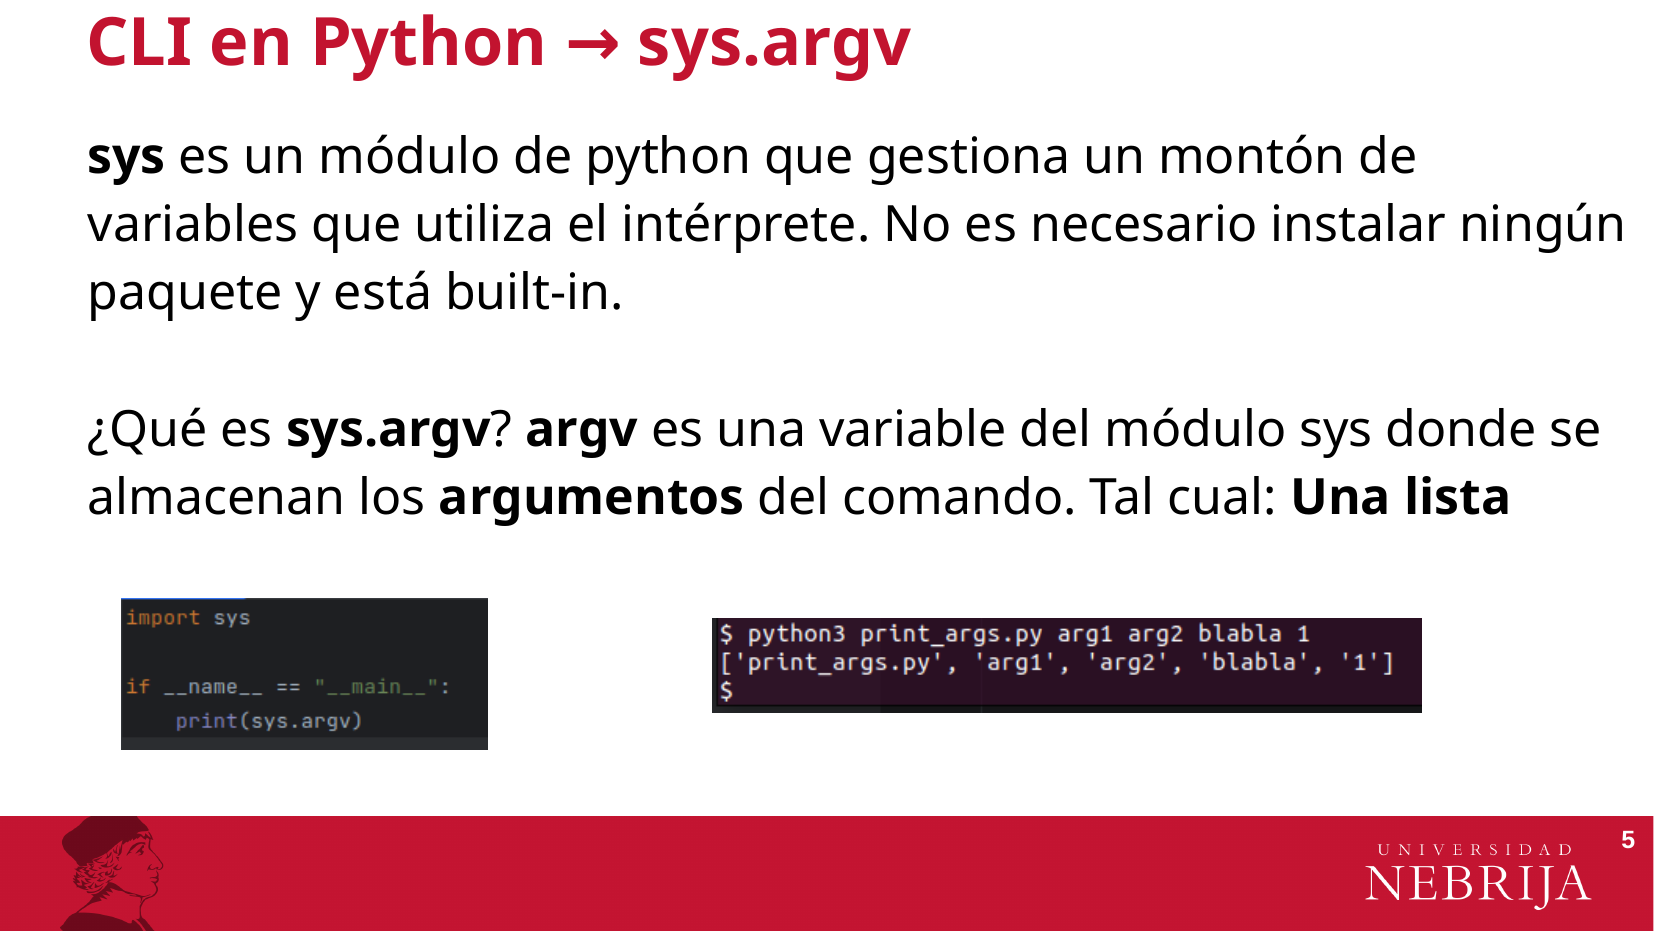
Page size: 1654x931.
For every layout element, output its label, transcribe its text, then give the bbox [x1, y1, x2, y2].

picture [712, 618, 1422, 713]
picture [0, 816, 1654, 931]
text_box sys es un módulo de python que gestiona un montón de variables que utiliza el intérprete. No es necesario instalar ningún paquete y está built-in. ¿Qué es sys.argv? argv es una variable del módulo sys donde se almacenan los argumentos del comando. Tal cual: Una lista [37, 112, 1651, 788]
picture [121, 598, 488, 751]
text_box CLI en Python → sys.argv [0, 0, 1650, 87]
